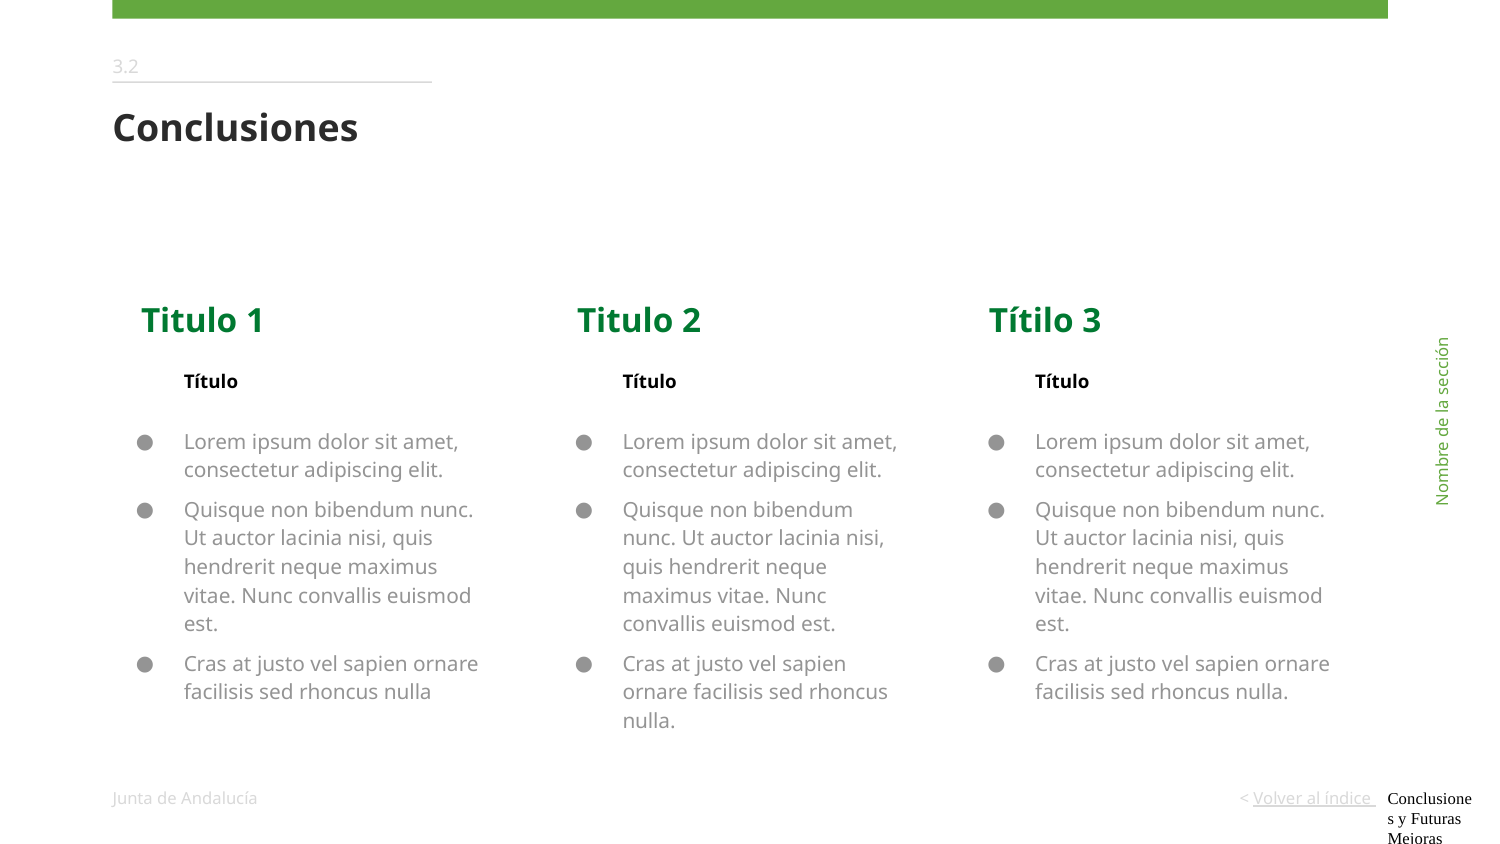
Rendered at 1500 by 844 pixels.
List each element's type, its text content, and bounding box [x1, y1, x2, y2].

text_box Títilo 3 [989, 298, 1307, 357]
text_box Título Lorem ipsum dolor sit amet, consectetur adipiscing elit. Quisque non bibendum nunc. Ut auctor lacinia nisi, quis hendrerit neque maximus vitae. Nunc convallis euismod est. Cras at justo vel sapien ornare facilisis sed rhoncus nulla. [957, 366, 1346, 736]
text_box Conclusiones [112, 104, 597, 226]
text_box [112, 0, 1388, 19]
text_box Título Lorem ipsum dolor sit amet, consectetur adipiscing elit. Quisque non bibendum nunc. Ut auctor lacinia nisi, quis hendrerit neque maximus vitae. Nunc convallis euismod est. Cras at justo vel sapien ornare facilisis sed rhoncus nulla [105, 366, 495, 736]
text_box Titulo 2 [577, 298, 895, 357]
text_box < Volver al índice [989, 787, 1376, 821]
text_box 3.2 [112, 54, 186, 125]
text_box Titulo 1 [141, 298, 459, 357]
slide_number Conclusiones y Futuras Mejoras [1387, 787, 1478, 844]
text_box Nombre de la sección [1425, 228, 1458, 615]
text_box Título Lorem ipsum dolor sit amet, consectetur adipiscing elit. Quisque non bibendum nunc. Ut auctor lacinia nisi, quis hendrerit neque maximus vitae. Nunc convallis euismod est. Cras at justo vel sapien ornare facilisis sed rhoncus nulla. [544, 366, 916, 736]
